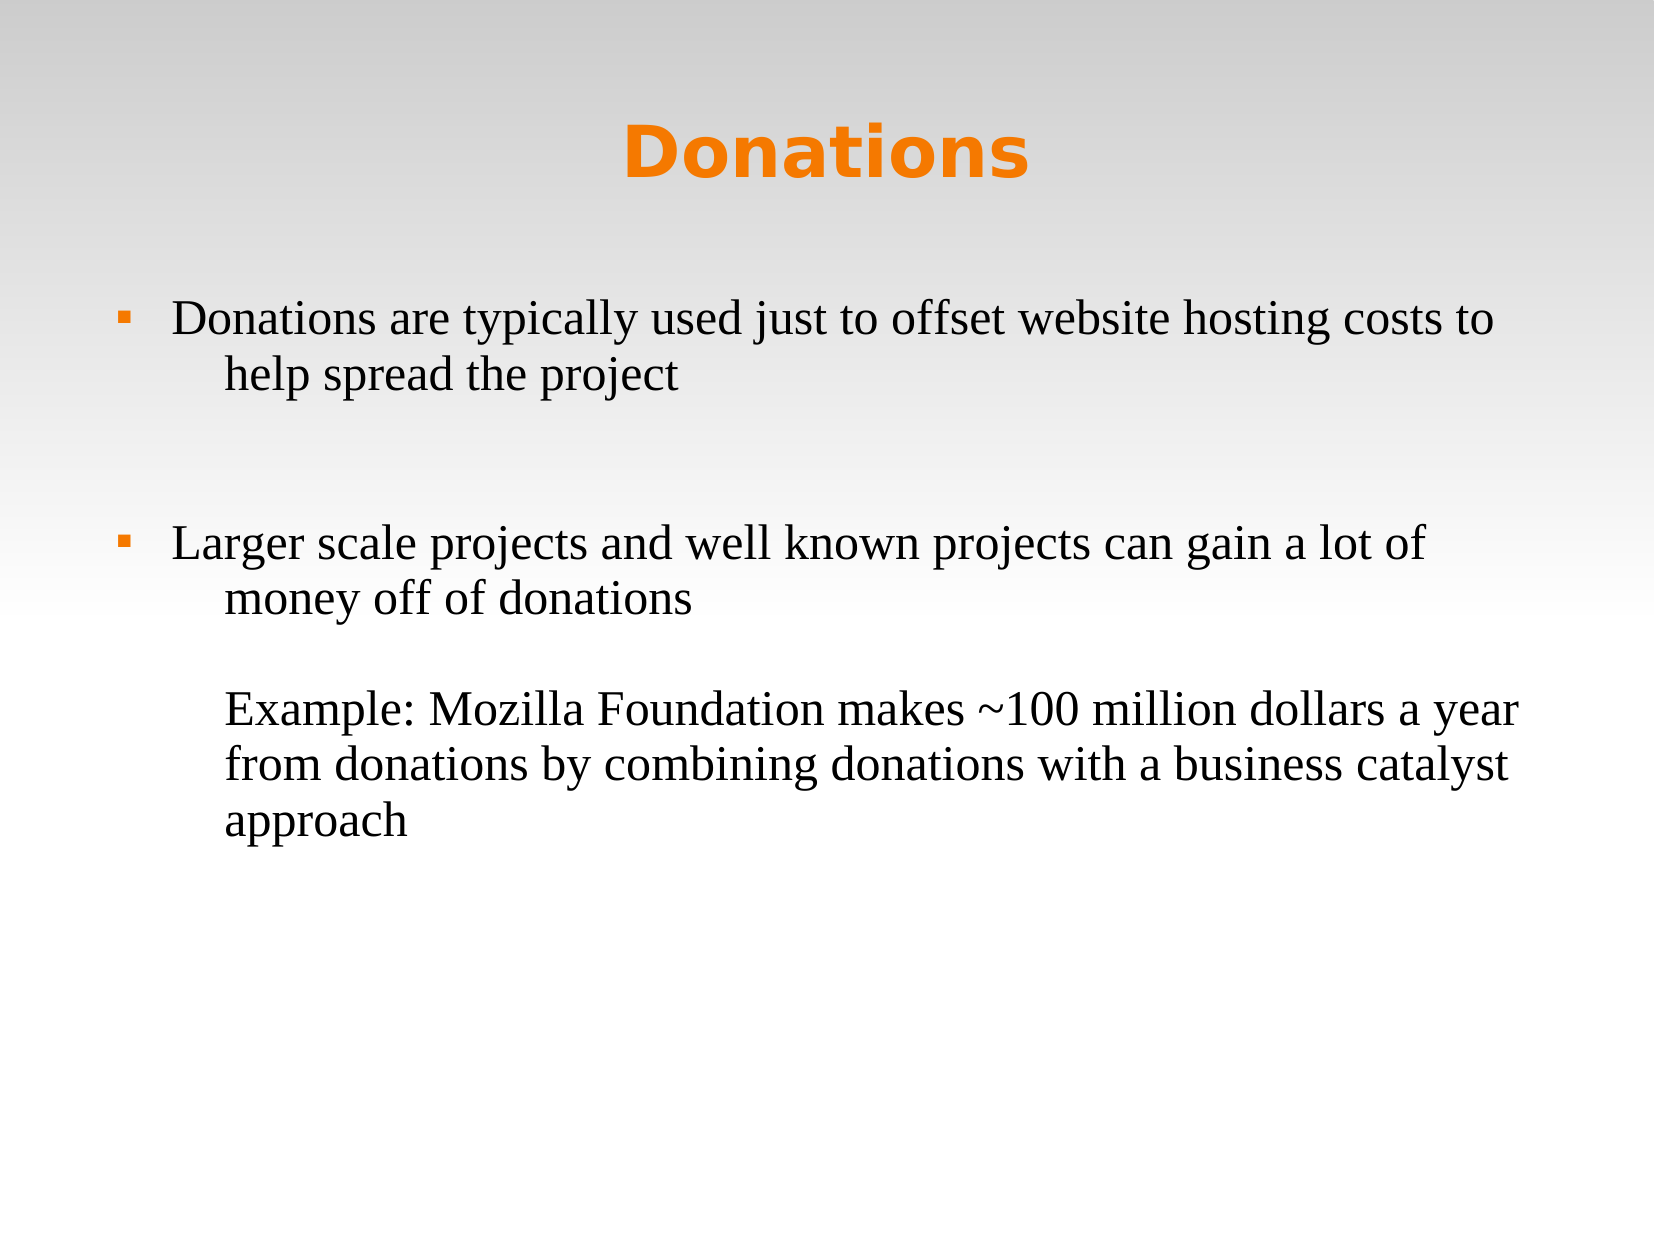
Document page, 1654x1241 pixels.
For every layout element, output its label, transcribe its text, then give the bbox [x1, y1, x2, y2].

title Donations [82, 49, 1571, 257]
list Donations are typically used just to offset website hosting costs to help spread the project Larger scale projects and well known projects can gain a lot of money off of donations Example: Mozilla Foundation makes ~100 million dollars a year from donations by combining donations with a business catalyst approach [82, 290, 1571, 1109]
